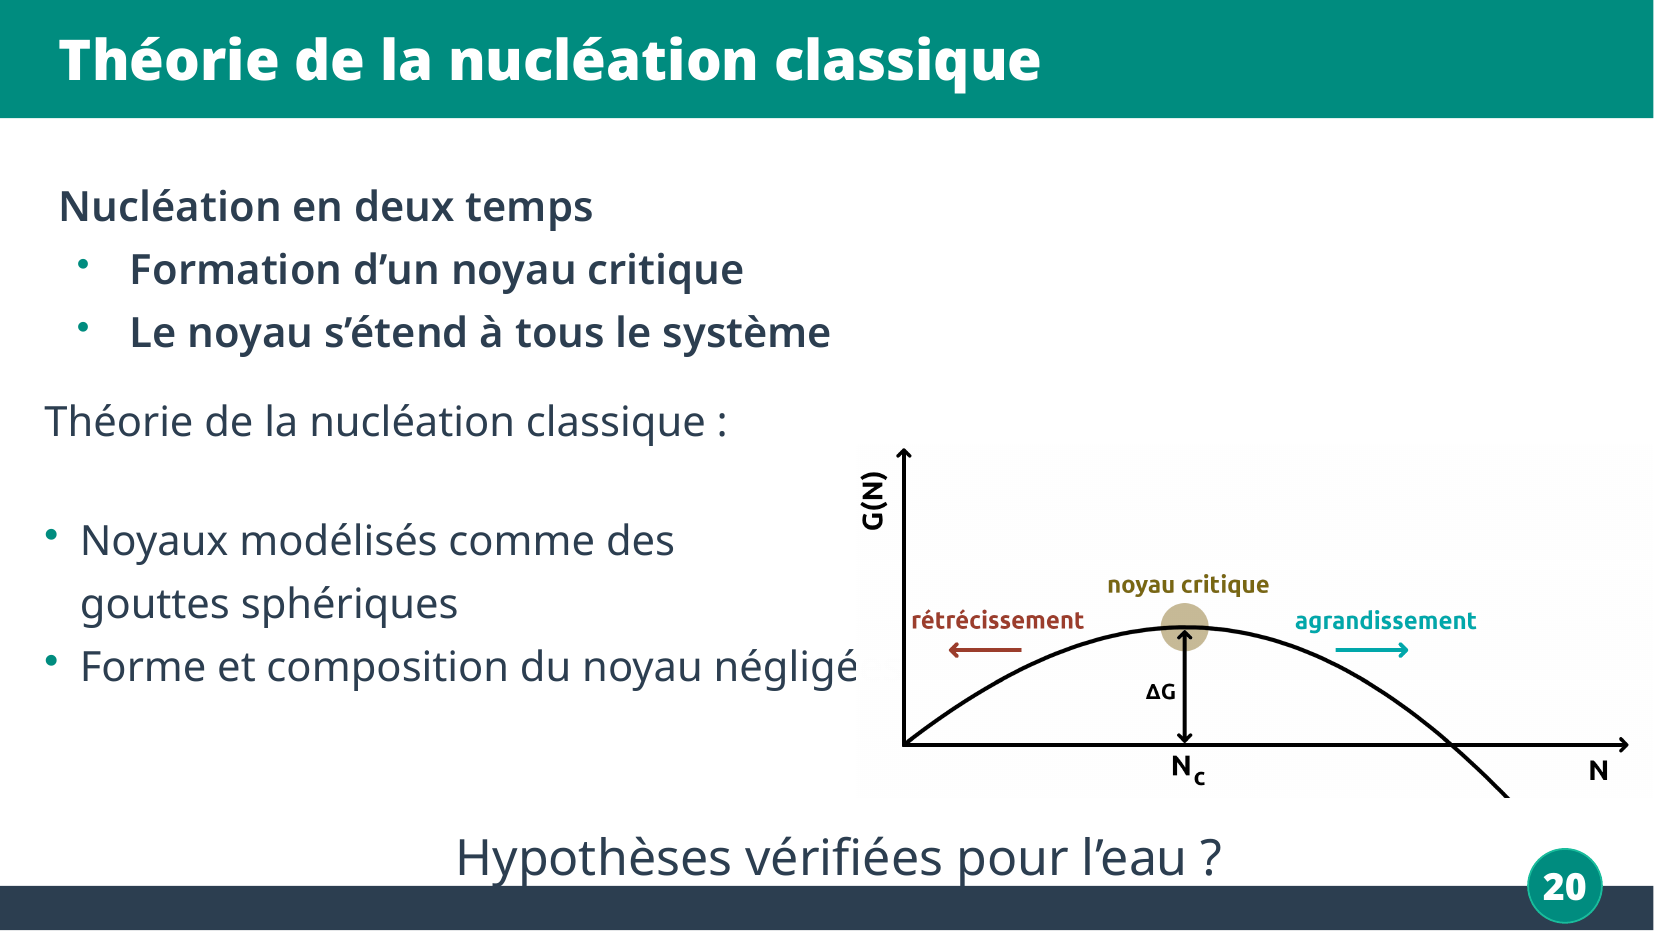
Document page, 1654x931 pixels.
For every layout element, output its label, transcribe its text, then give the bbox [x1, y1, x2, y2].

list Nucléation en deux temps Formation d’un noyau critique Le noyau s’étend à tous le système [59, 177, 1595, 414]
picture [856, 444, 1654, 798]
title Théorie de la nucléation classique [59, 0, 1595, 118]
text_box Théorie de la nucléation classique : Noyaux modélisés comme des gouttes sphériques Forme et composition du noyau négligées [29, 383, 1565, 754]
text_box Hypothèses vérifiées pour l’eau ? [440, 817, 1213, 896]
